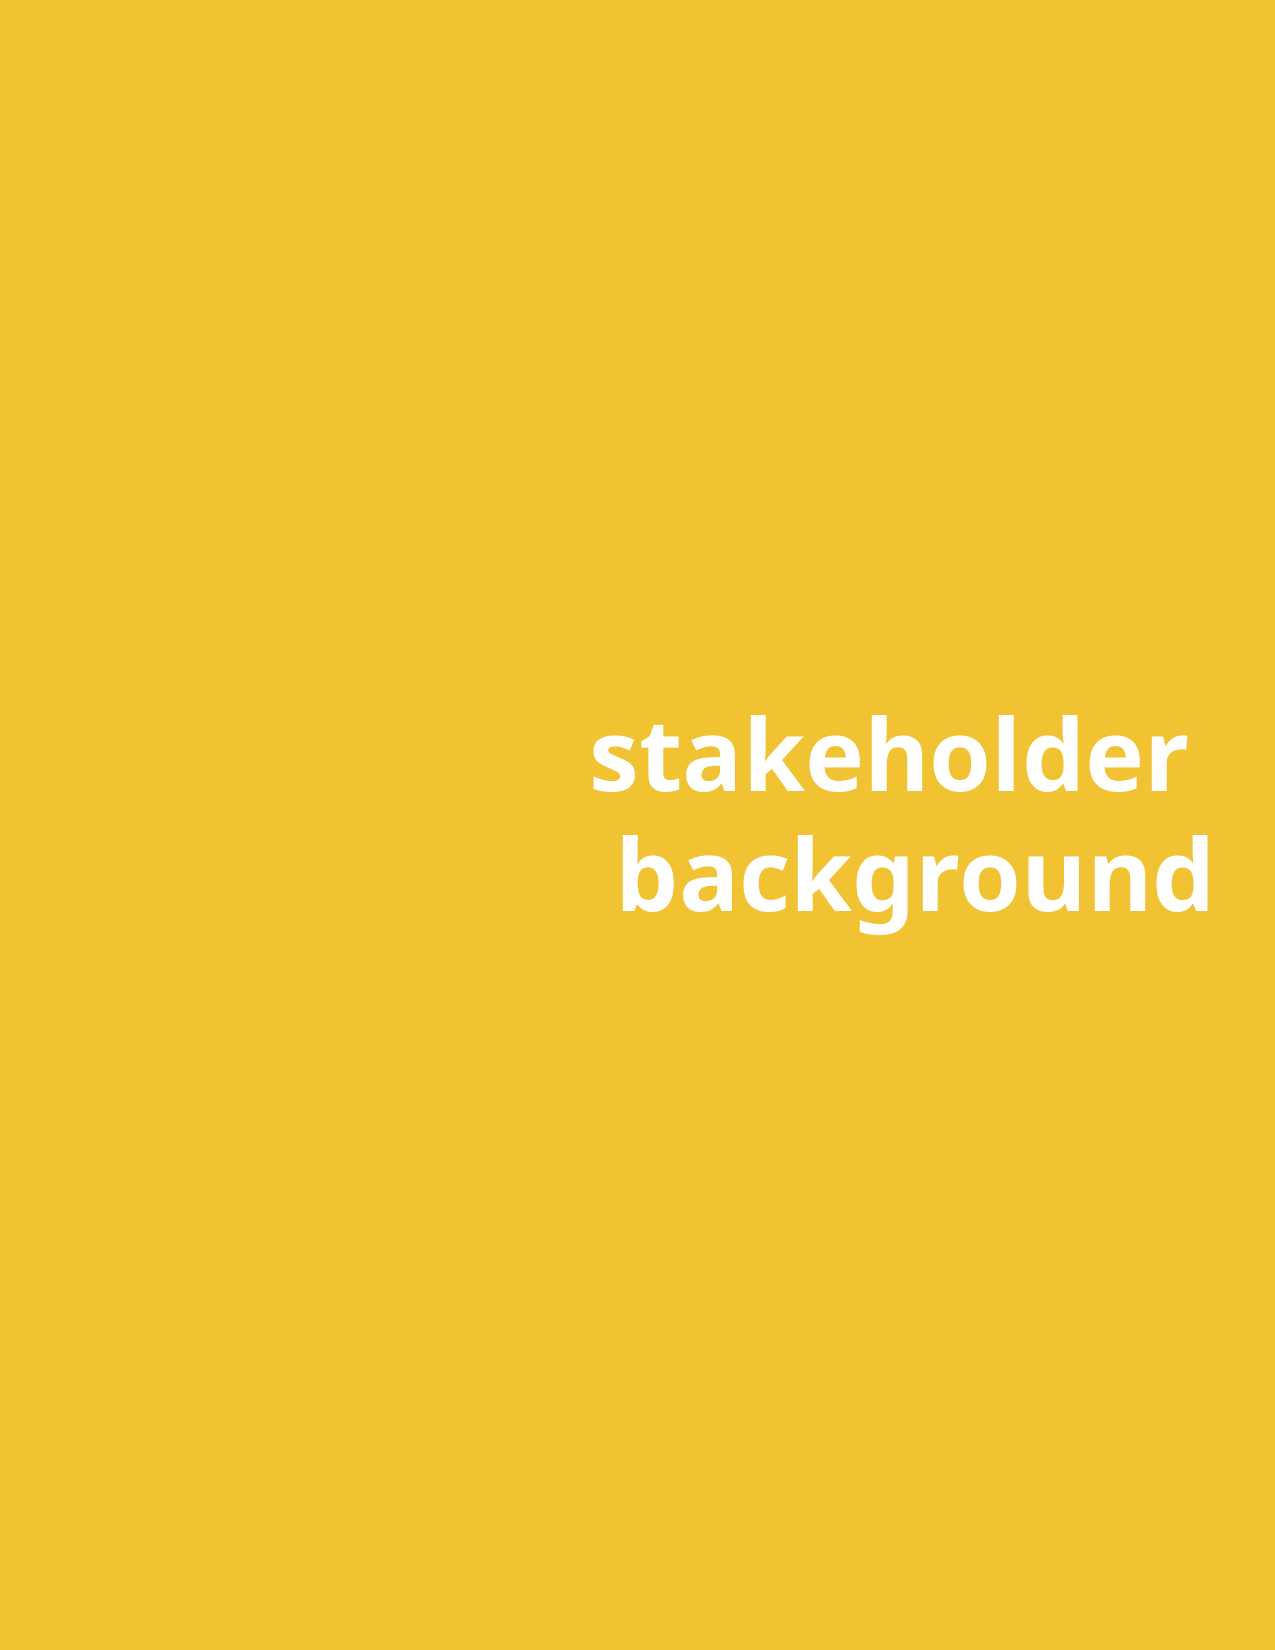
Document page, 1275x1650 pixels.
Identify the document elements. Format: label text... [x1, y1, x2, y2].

subtitle stakeholder background [43, 676, 1232, 949]
